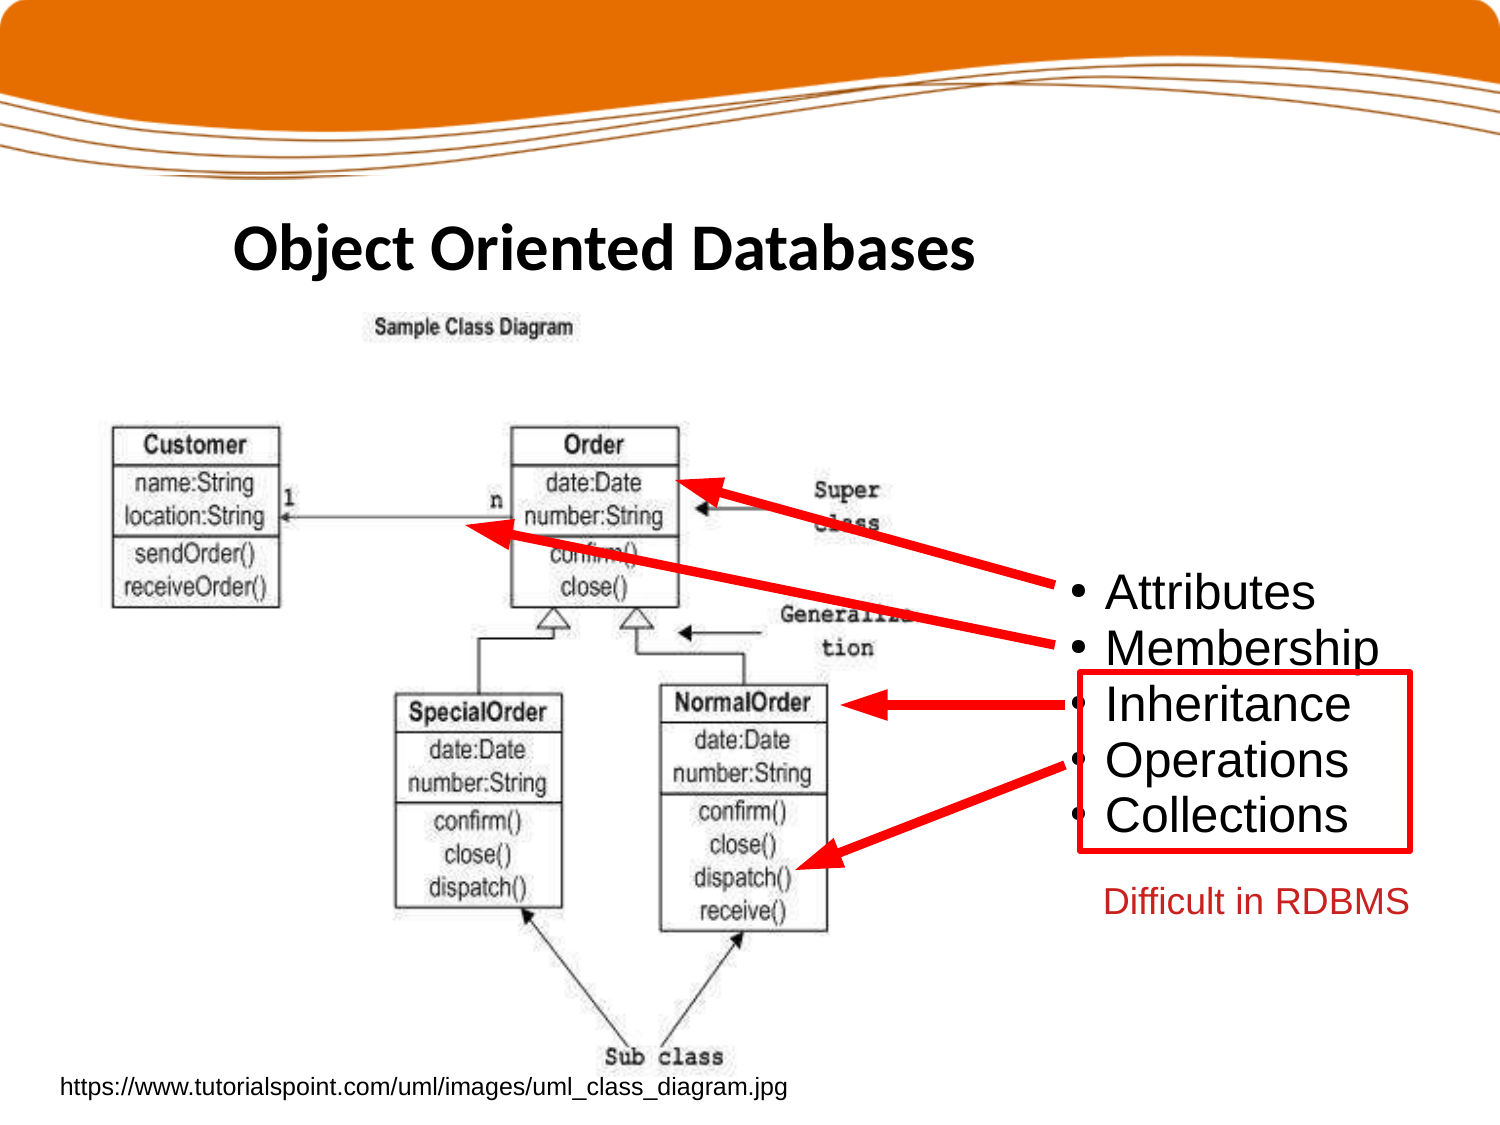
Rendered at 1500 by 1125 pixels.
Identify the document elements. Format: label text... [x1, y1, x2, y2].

text_box Object Oriented Databases [218, 196, 1305, 292]
picture [97, 312, 931, 1083]
text_box https://www.tutorialspoint.com/uml/images/uml_class_diagram.jpg [45, 1065, 824, 1108]
text_box Attributes Membership Inheritance Operations Collections [1083, 675, 1396, 848]
picture [0, 0, 1500, 180]
text_box Difficult in RDBMS [1088, 873, 1426, 931]
text_box Attributes Membership Inheritance Operations Collections [1054, 557, 1396, 851]
